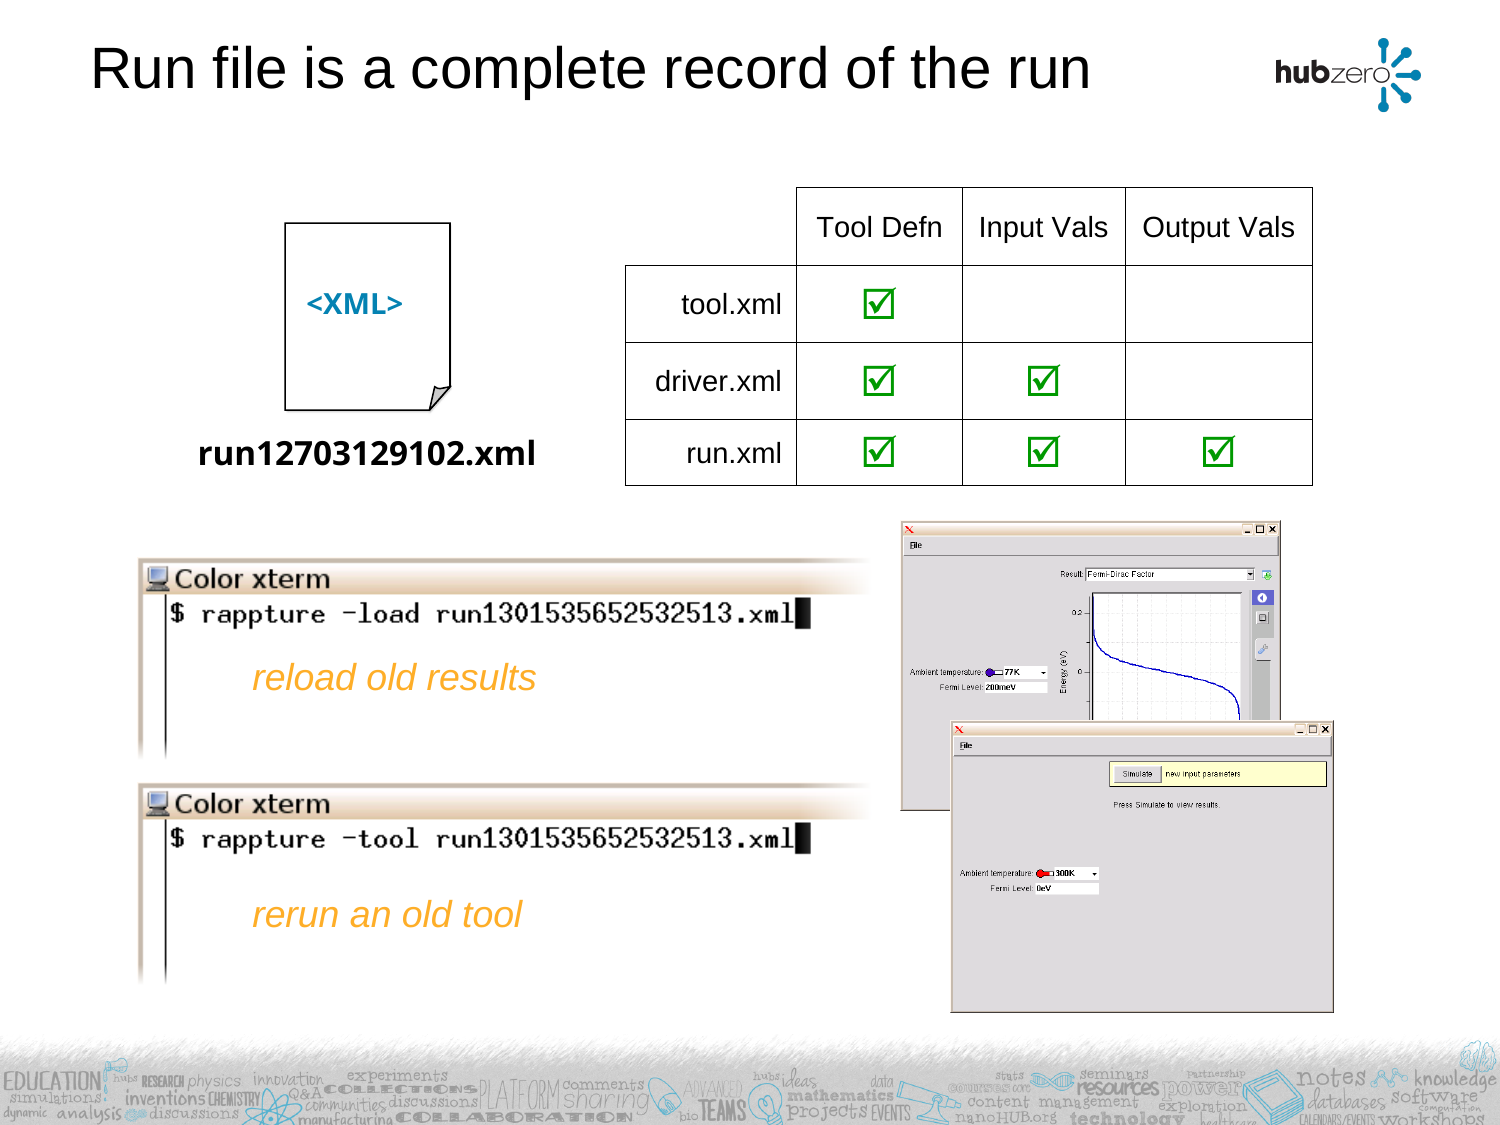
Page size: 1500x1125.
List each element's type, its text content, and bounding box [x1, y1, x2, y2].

table_cell  [963, 343, 1125, 419]
text_box run12703129102.xml [182, 424, 552, 480]
table_cell driver.xml [626, 343, 796, 419]
picture [1272, 35, 1424, 115]
table_cell  [963, 420, 1125, 485]
picture [900, 520, 1334, 1013]
table_cell run.xml [626, 420, 796, 485]
table_header Input Vals [963, 188, 1125, 265]
picture [0, 1034, 1500, 1125]
text_box Run file is a complete record of the run [75, 12, 1249, 118]
picture [137, 557, 872, 761]
picture [137, 782, 872, 986]
table_header Tool Defn [797, 188, 962, 265]
table_cell [1126, 343, 1312, 419]
text_box [285, 223, 451, 411]
text_box rerun an old tool [237, 882, 538, 944]
table_cell tool.xml [626, 266, 796, 342]
table_cell  [797, 266, 962, 342]
table_cell  [797, 420, 962, 485]
table_cell [1126, 266, 1312, 342]
table_header Output Vals [1126, 188, 1312, 265]
text_box <XML> [291, 277, 419, 329]
text_box reload old results [237, 645, 552, 706]
table_cell  [797, 343, 962, 419]
table_cell  [1126, 420, 1312, 485]
table_header [625, 187, 796, 265]
table_cell [963, 266, 1125, 342]
